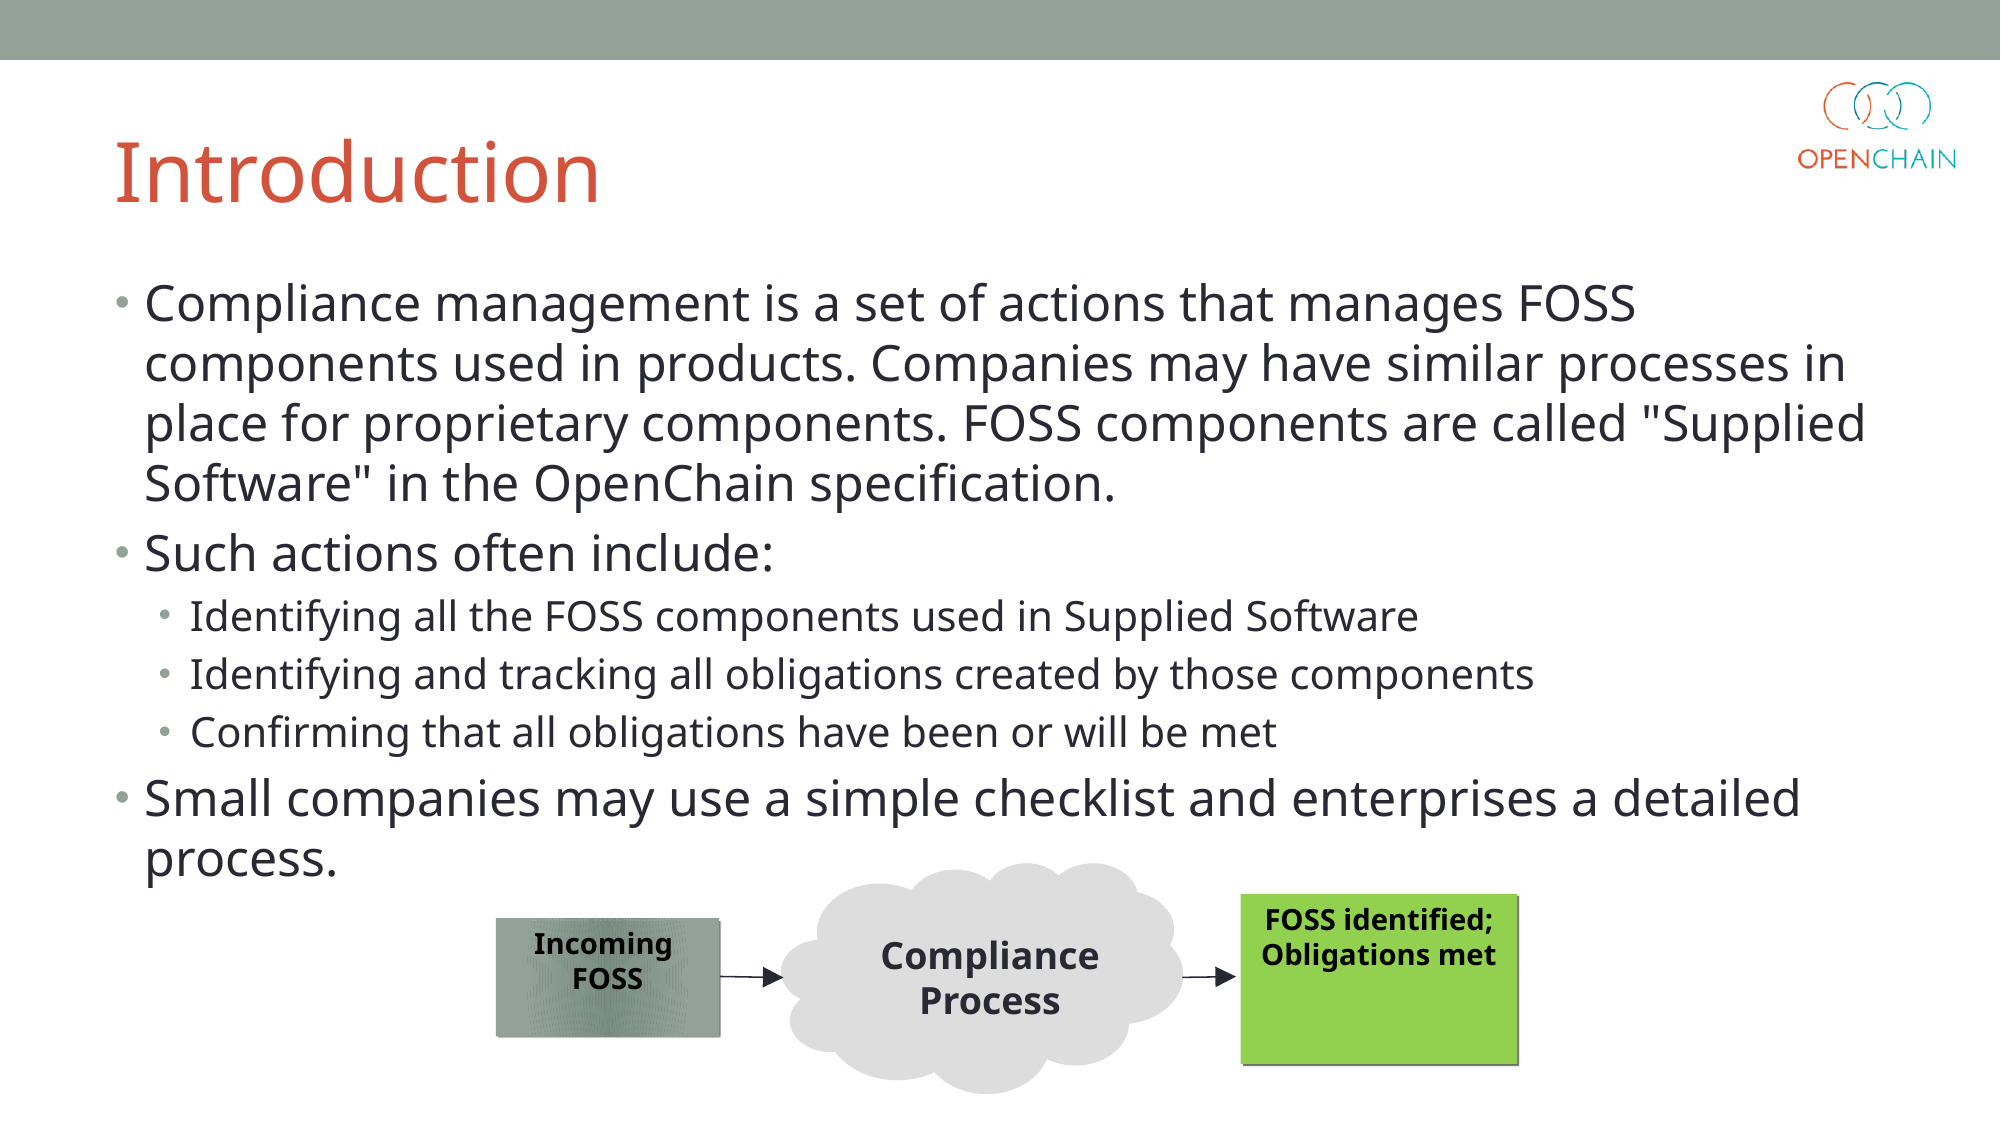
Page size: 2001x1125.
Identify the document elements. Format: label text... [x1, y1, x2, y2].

picture [1798, 82, 1955, 169]
list Compliance management is a set of actions that manages FOSS components used in products. Companies may have similar processes in place for proprietary components. FOSS components are called "Supplied Software" in the OpenChain specification. Such actions often include: Identifying all the FOSS components used in Supplied Software Identifying and tracking all obligations created by those components Confirming that all obligations have been or will be met Small companies may use a simple checklist and enterprises a detailed process. [99, 263, 1900, 1064]
title Introduction [99, 87, 1900, 250]
text_box Compliance Process [864, 916, 1116, 1038]
text_box [780, 863, 1184, 1095]
text_box Incoming FOSS [495, 918, 720, 1037]
text_box FOSS identified; Obligations met [1240, 893, 1518, 1065]
